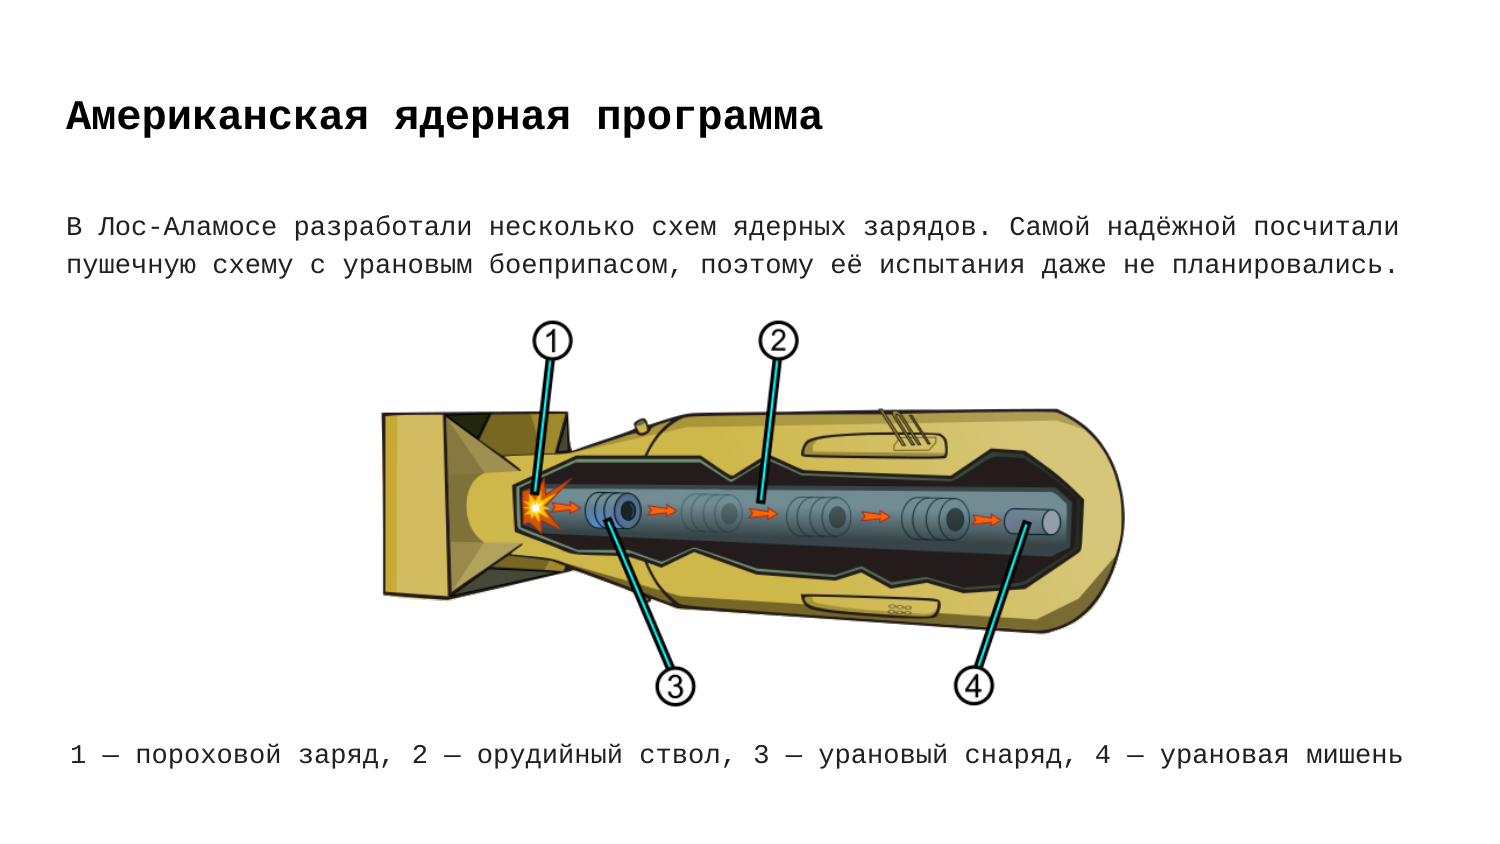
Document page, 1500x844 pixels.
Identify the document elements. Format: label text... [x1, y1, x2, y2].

text_box 1 — пороховой заряд, 2 — орудийный ствол, 3 — урановый снаряд, 4 — урановая мишень [55, 716, 1445, 785]
title Американская ядерная программа [51, 72, 1449, 167]
list В Лос-Аламосе разработали несколько схем ядерных зарядов. Самой надёжной посчитали пушечную схему с урановым боеприпасом, поэтому её испытания даже не планировались. [51, 189, 1441, 310]
picture [360, 309, 1140, 716]
